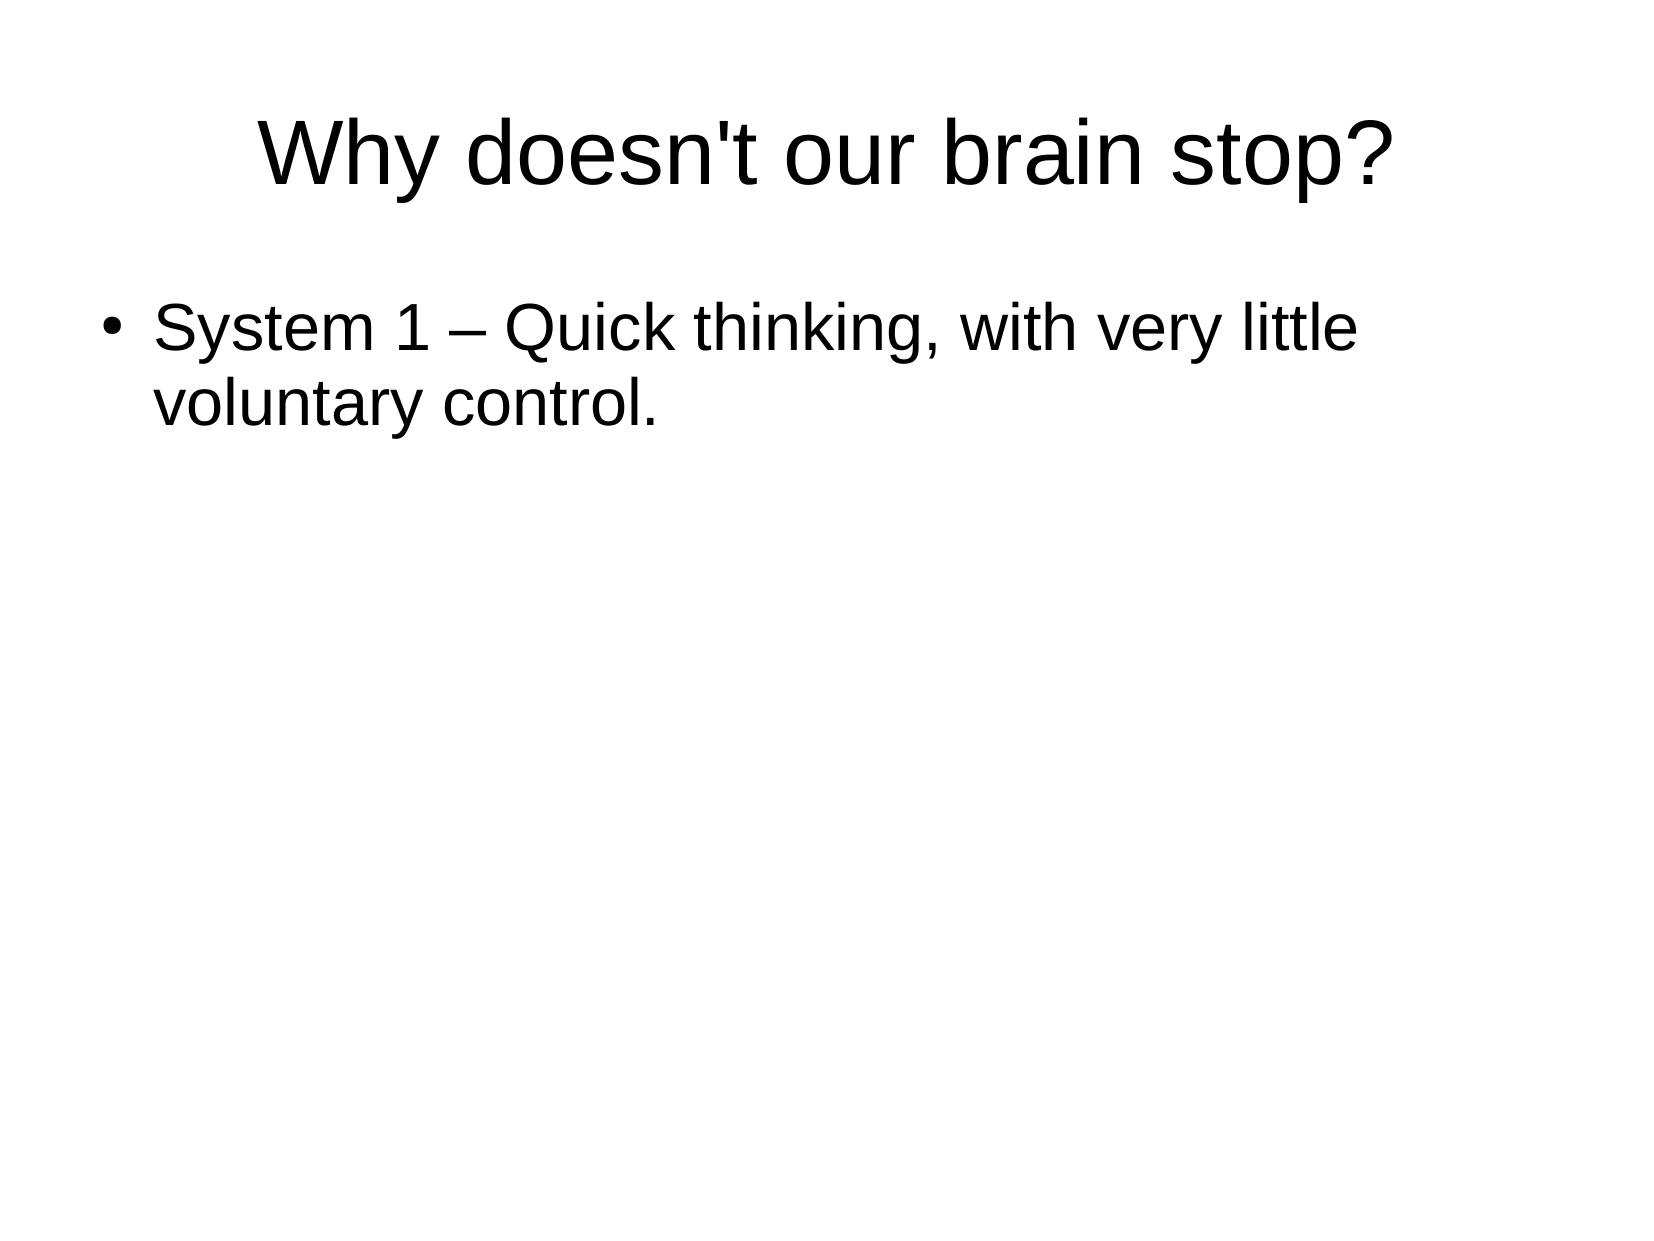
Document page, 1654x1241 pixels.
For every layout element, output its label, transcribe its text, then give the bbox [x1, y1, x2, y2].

list System 1 – Quick thinking, with very little voluntary control. [82, 290, 1571, 1010]
title Why doesn't our brain stop? [82, 49, 1571, 257]
